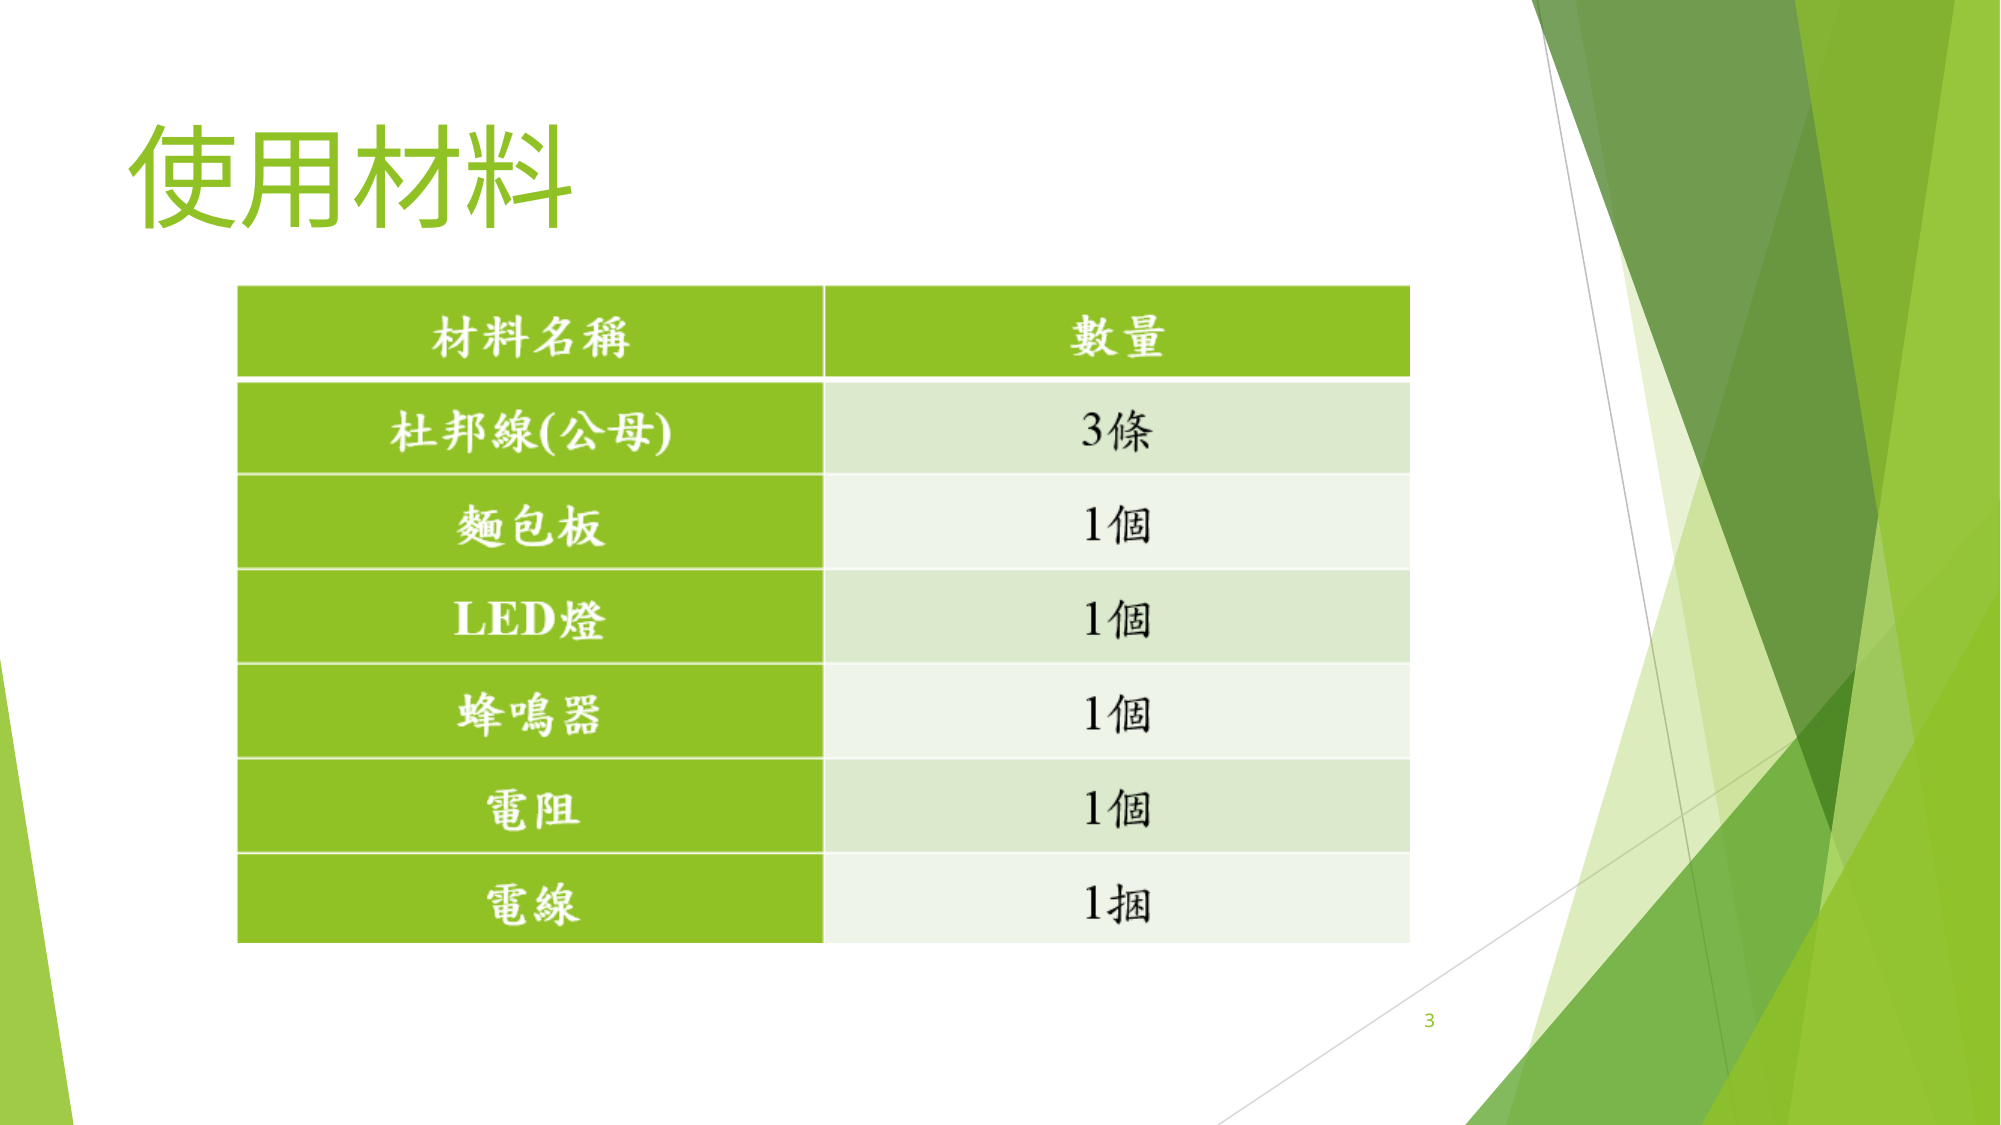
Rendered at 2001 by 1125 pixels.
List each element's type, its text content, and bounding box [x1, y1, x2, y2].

title 使用材料 [111, 99, 1522, 317]
picture [235, 285, 1410, 944]
text_box <編號> [1409, 991, 1522, 1051]
